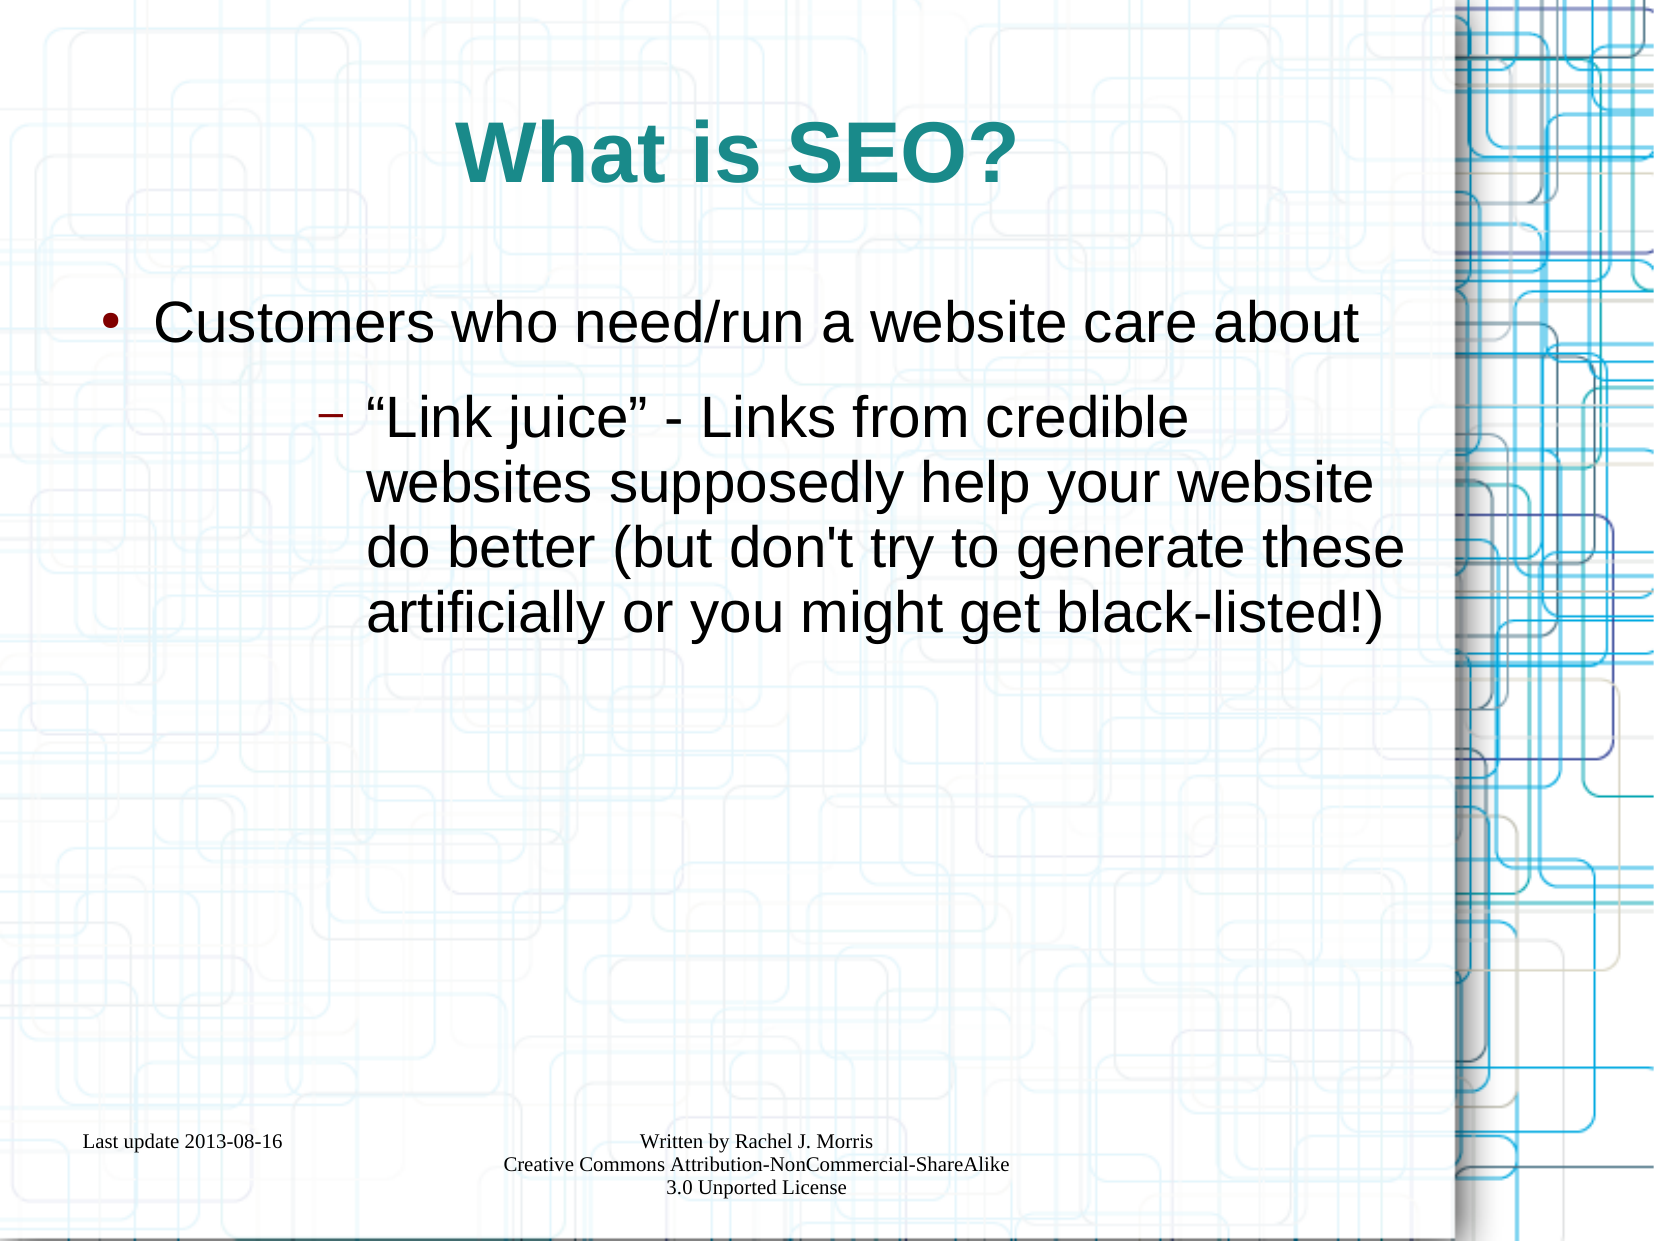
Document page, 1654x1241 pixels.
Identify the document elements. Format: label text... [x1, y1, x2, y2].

picture [0, 0, 1654, 1241]
title What is SEO? [59, 49, 1418, 257]
list Customers who need/run a website care about “Link juice” - Links from credible websites supposedly help your website do better (but don't try to generate these artificially or you might get black-listed!) [82, 290, 1418, 1010]
